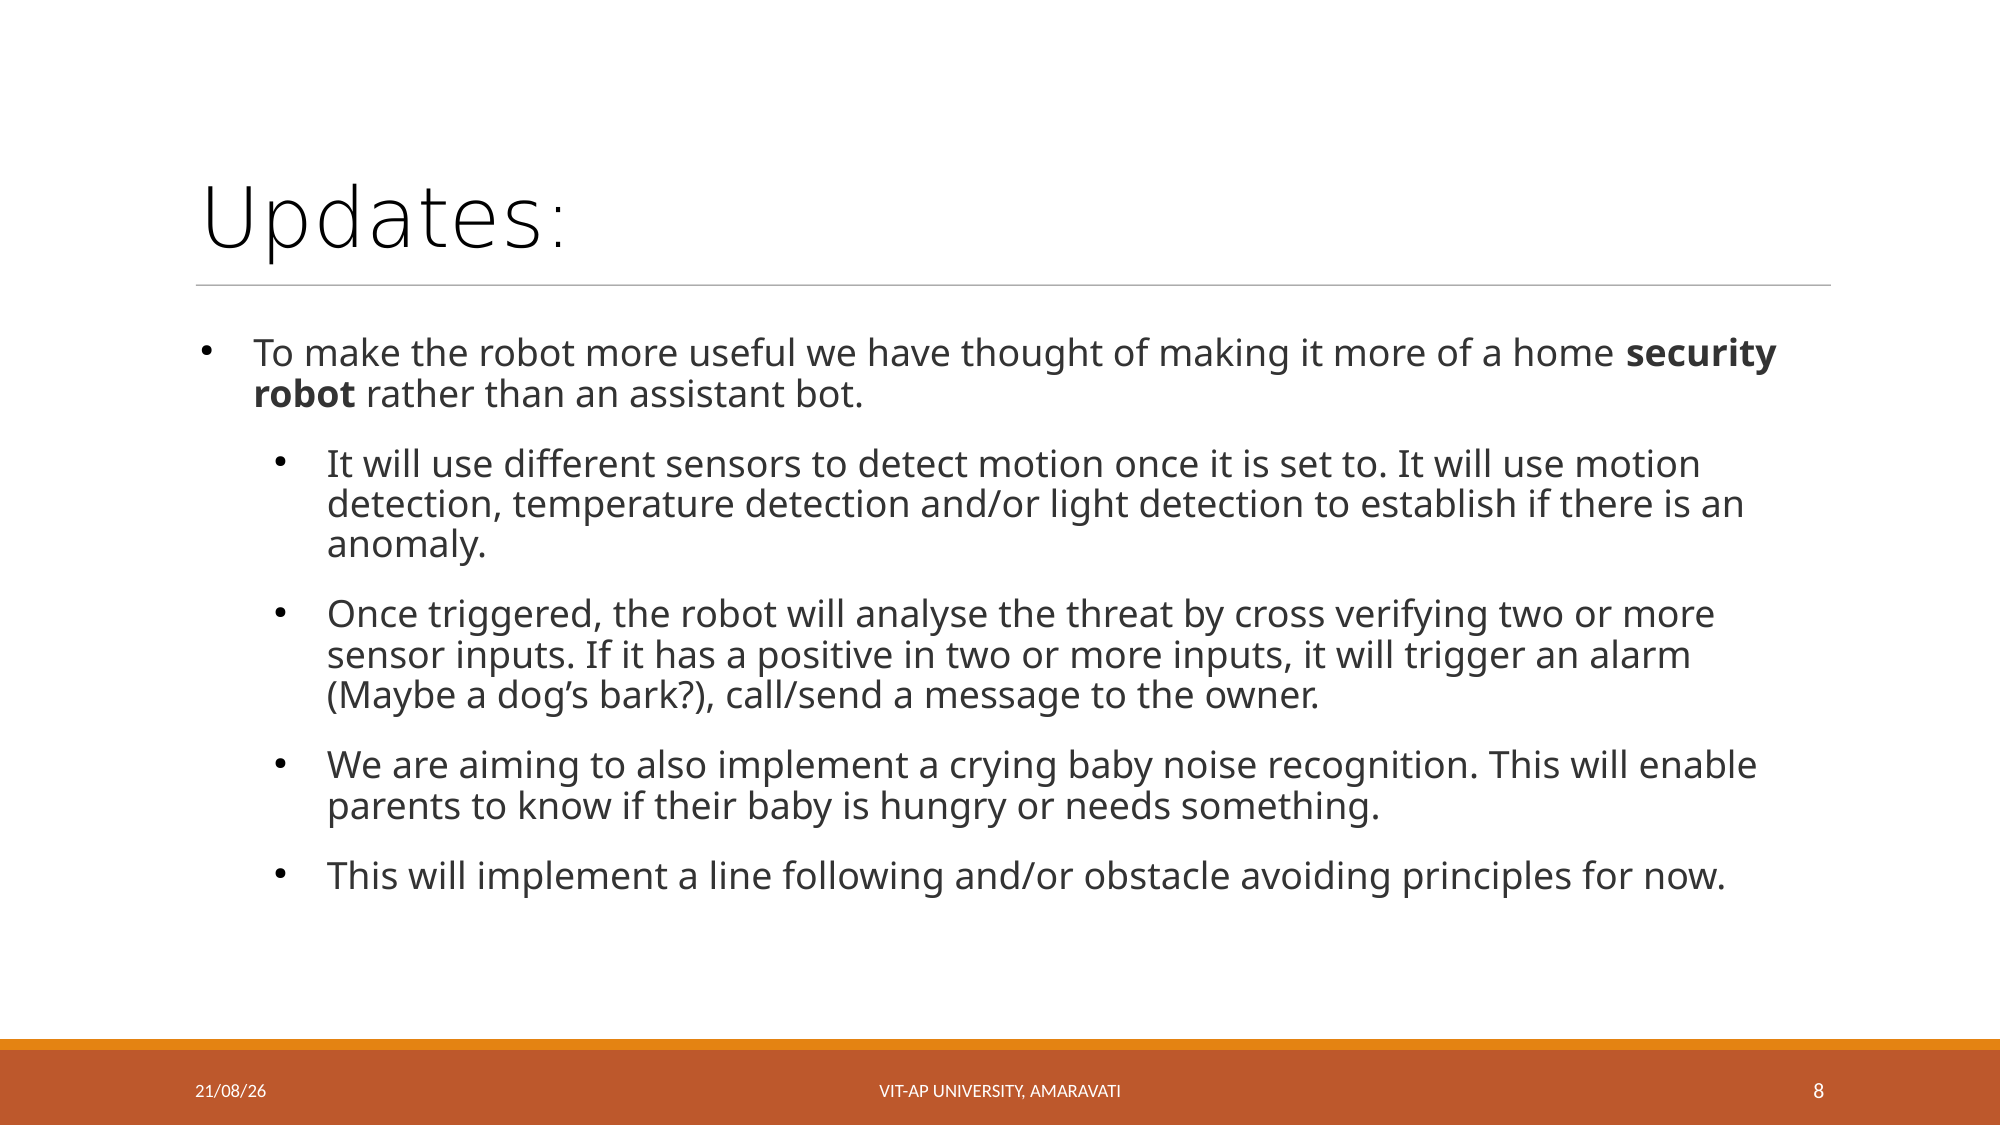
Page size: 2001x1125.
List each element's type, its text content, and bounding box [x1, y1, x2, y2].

title Updates: [184, 125, 1835, 273]
slide_number <number> [1624, 1059, 1840, 1120]
slide_number 30/09/17 [180, 1059, 586, 1120]
list To make the robot more useful we have thought of making it more of a home security robot rather than an assistant bot. It will use different sensors to detect motion once it is set to. It will use motion detection, temperature detection and/or light detection to establish if there is an anomaly. Once triggered, the robot will analyse the threat by cross verifying two or more sensor inputs. If it has a positive in two or more inputs, it will trigger an alarm (Maybe a dog’s bark?), call/send a message to the owner. We are aiming to also implement a crying baby noise recognition. This will enable parents to know if their baby is hungry or needs something. This will implement a line following and/or obstacle avoiding principles for now. [182, 326, 1833, 987]
footer VIT-AP University, Amaravati [604, 1059, 1396, 1120]
